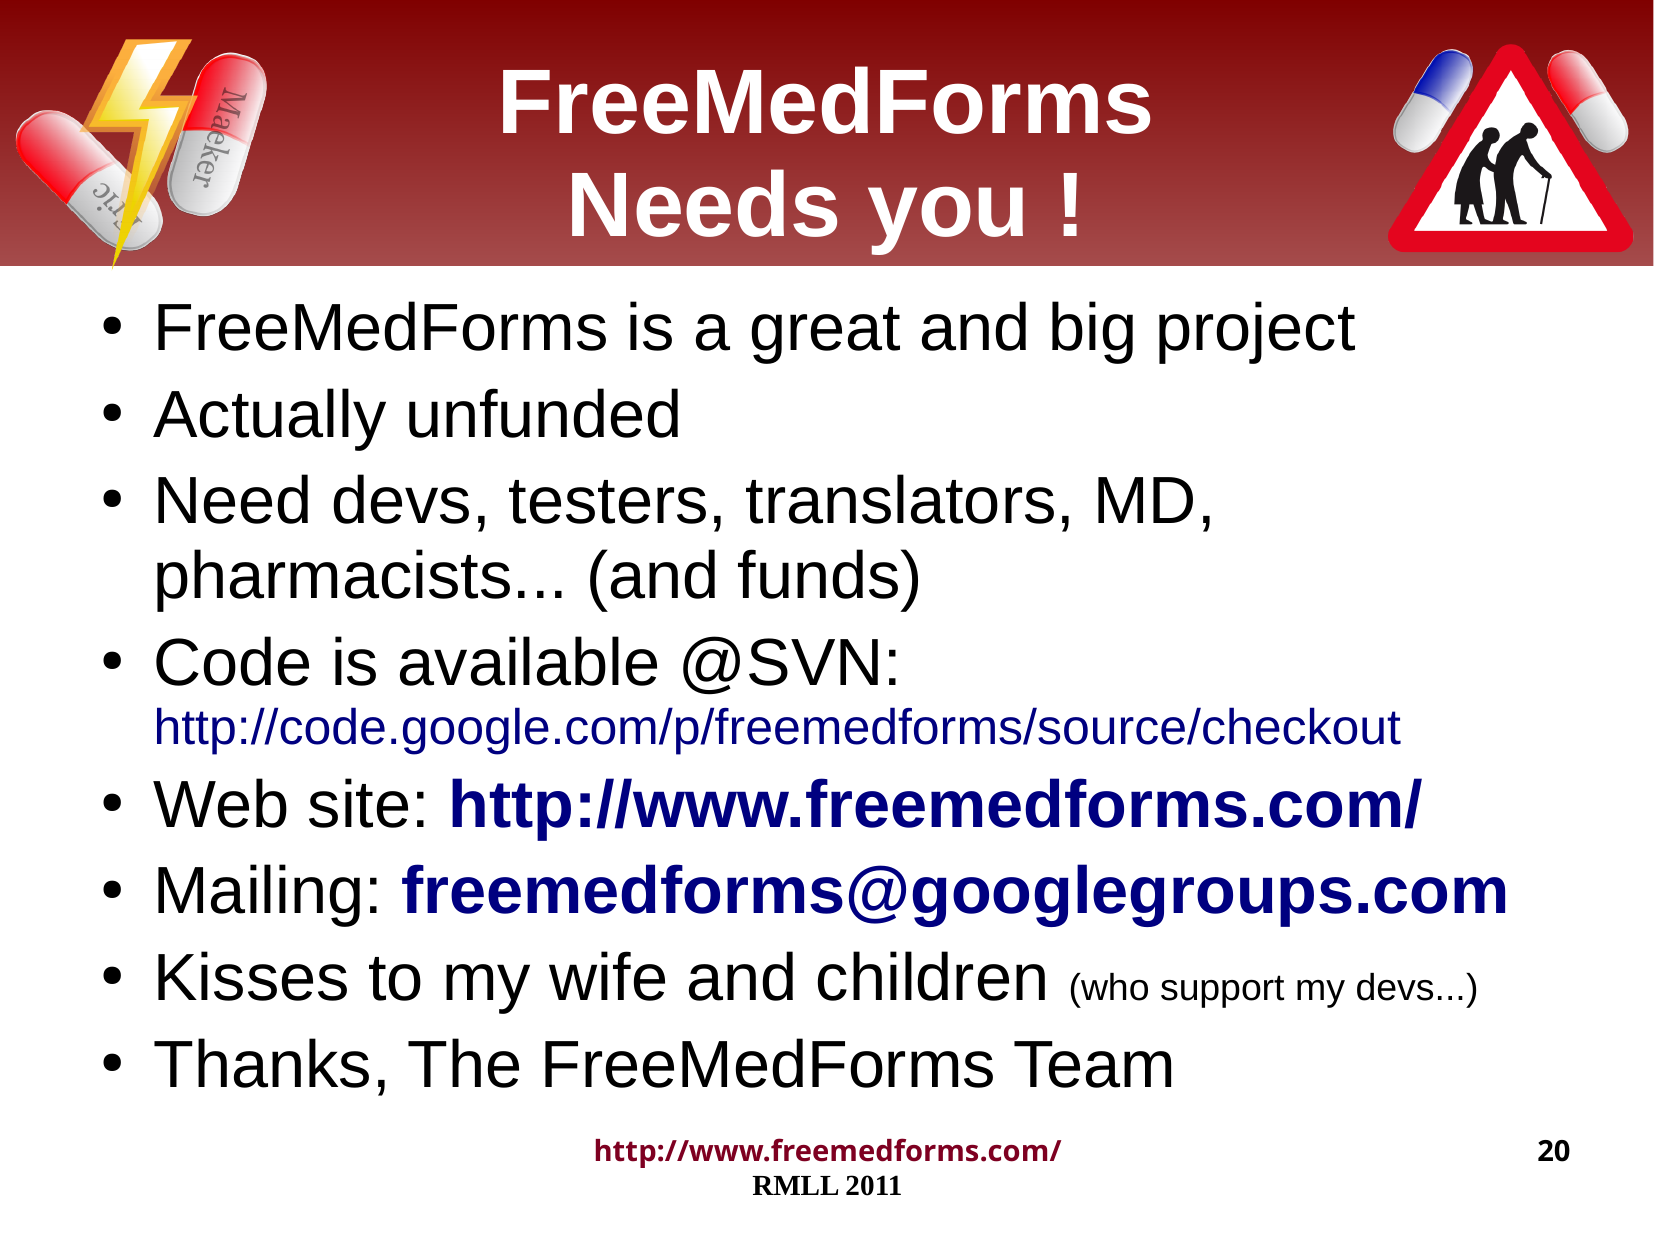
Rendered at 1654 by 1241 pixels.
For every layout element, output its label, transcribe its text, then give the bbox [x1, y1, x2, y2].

picture [1387, 29, 1634, 266]
picture [0, 29, 271, 273]
list FreeMedForms is a great and big project Actually unfunded Need devs, testers, translators, MD, pharmacists... (and funds) Code is available @SVN:http://code.google.com/p/freemedforms/source/checkout Web site: http://www.freemedforms.com/ Mailing: freemedforms@googlegroups.com Kisses to my wife and children (who support my devs...) Thanks, The FreeMedForms Team [82, 290, 1571, 1100]
title FreeMedForms Needs you ! [295, 49, 1359, 257]
